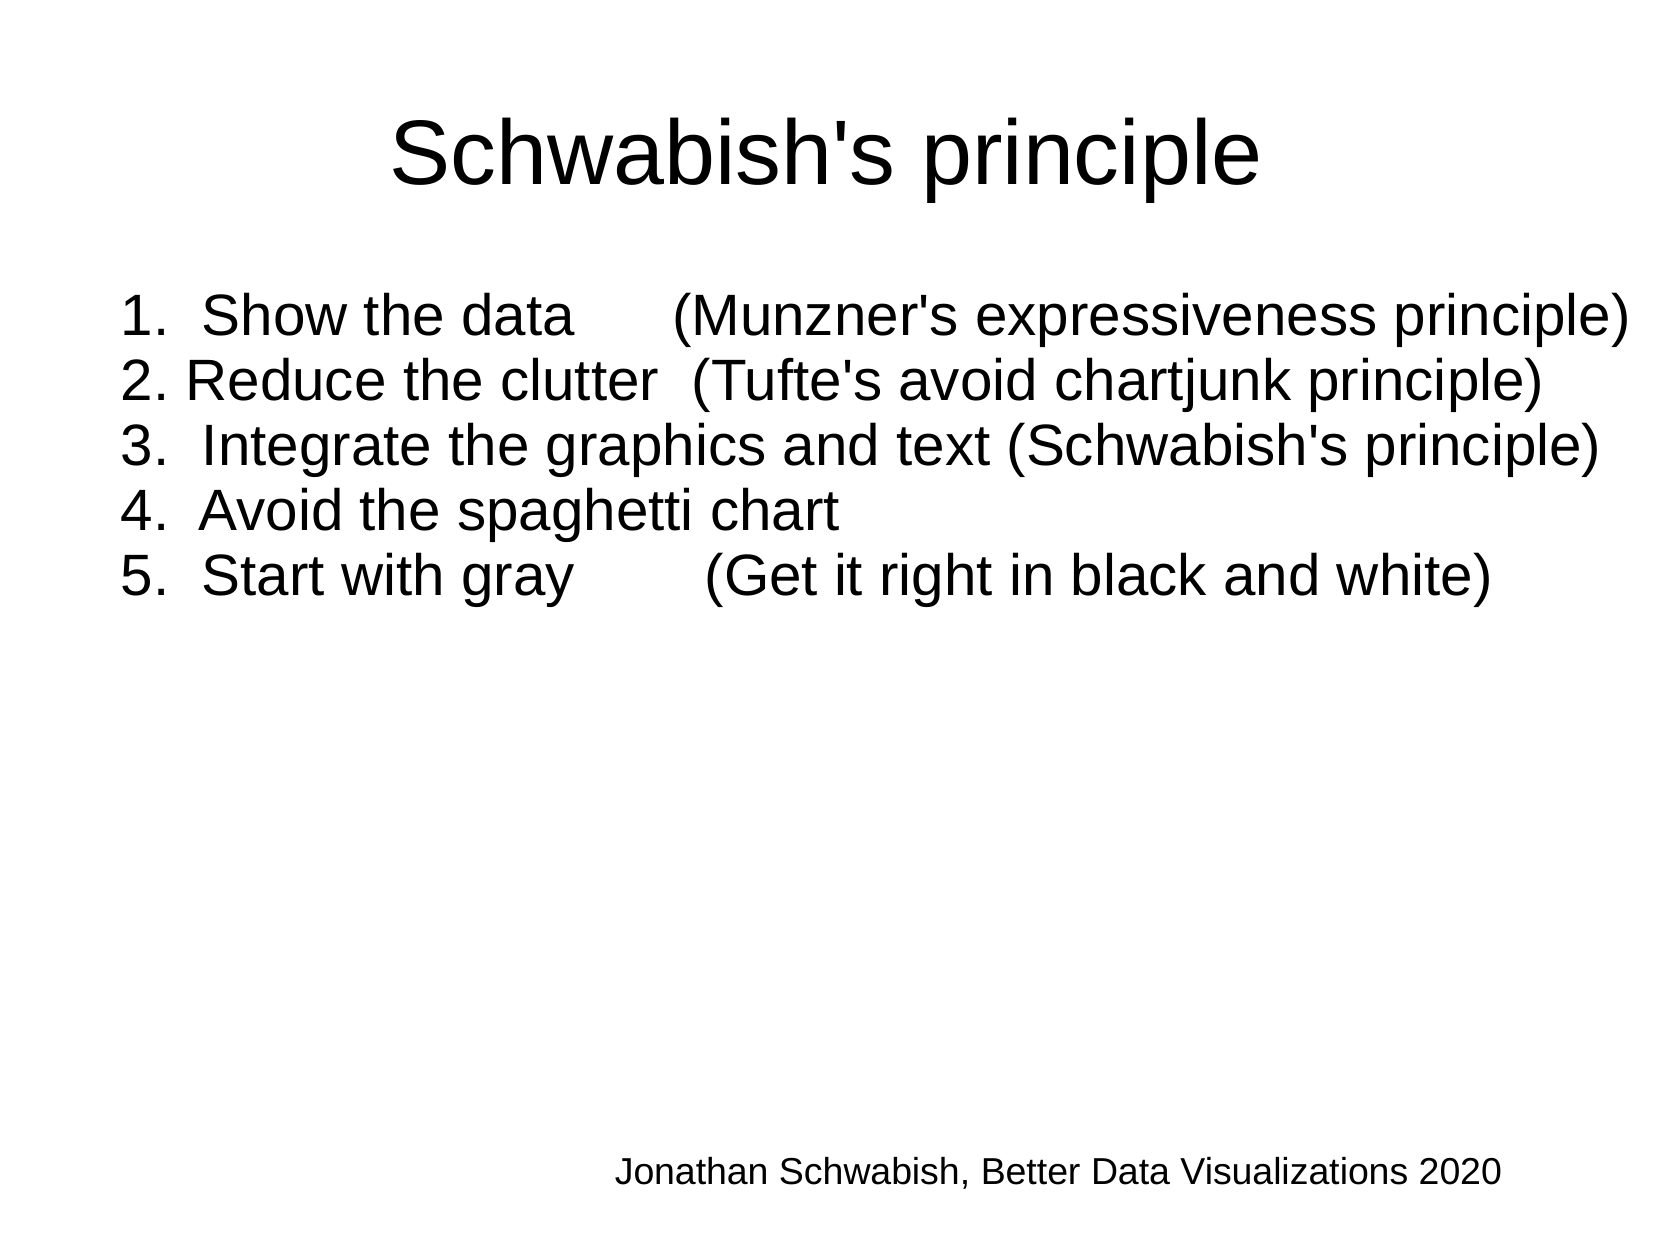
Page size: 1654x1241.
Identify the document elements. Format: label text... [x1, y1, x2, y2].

text_box Jonathan Schwabish, Better Data Visualizations 2020 [600, 1143, 1520, 1201]
text_box 1. Show the data (Munzner's expressiveness principle) 2. Reduce the clutter (Tufte's avoid chartjunk principle) 3. Integrate the graphics and text (Schwabish's principle) 4. Avoid the spaghetti chart 5. Start with gray (Get it right in black and white) [106, 275, 1654, 616]
title Schwabish's principle [82, 49, 1571, 257]
